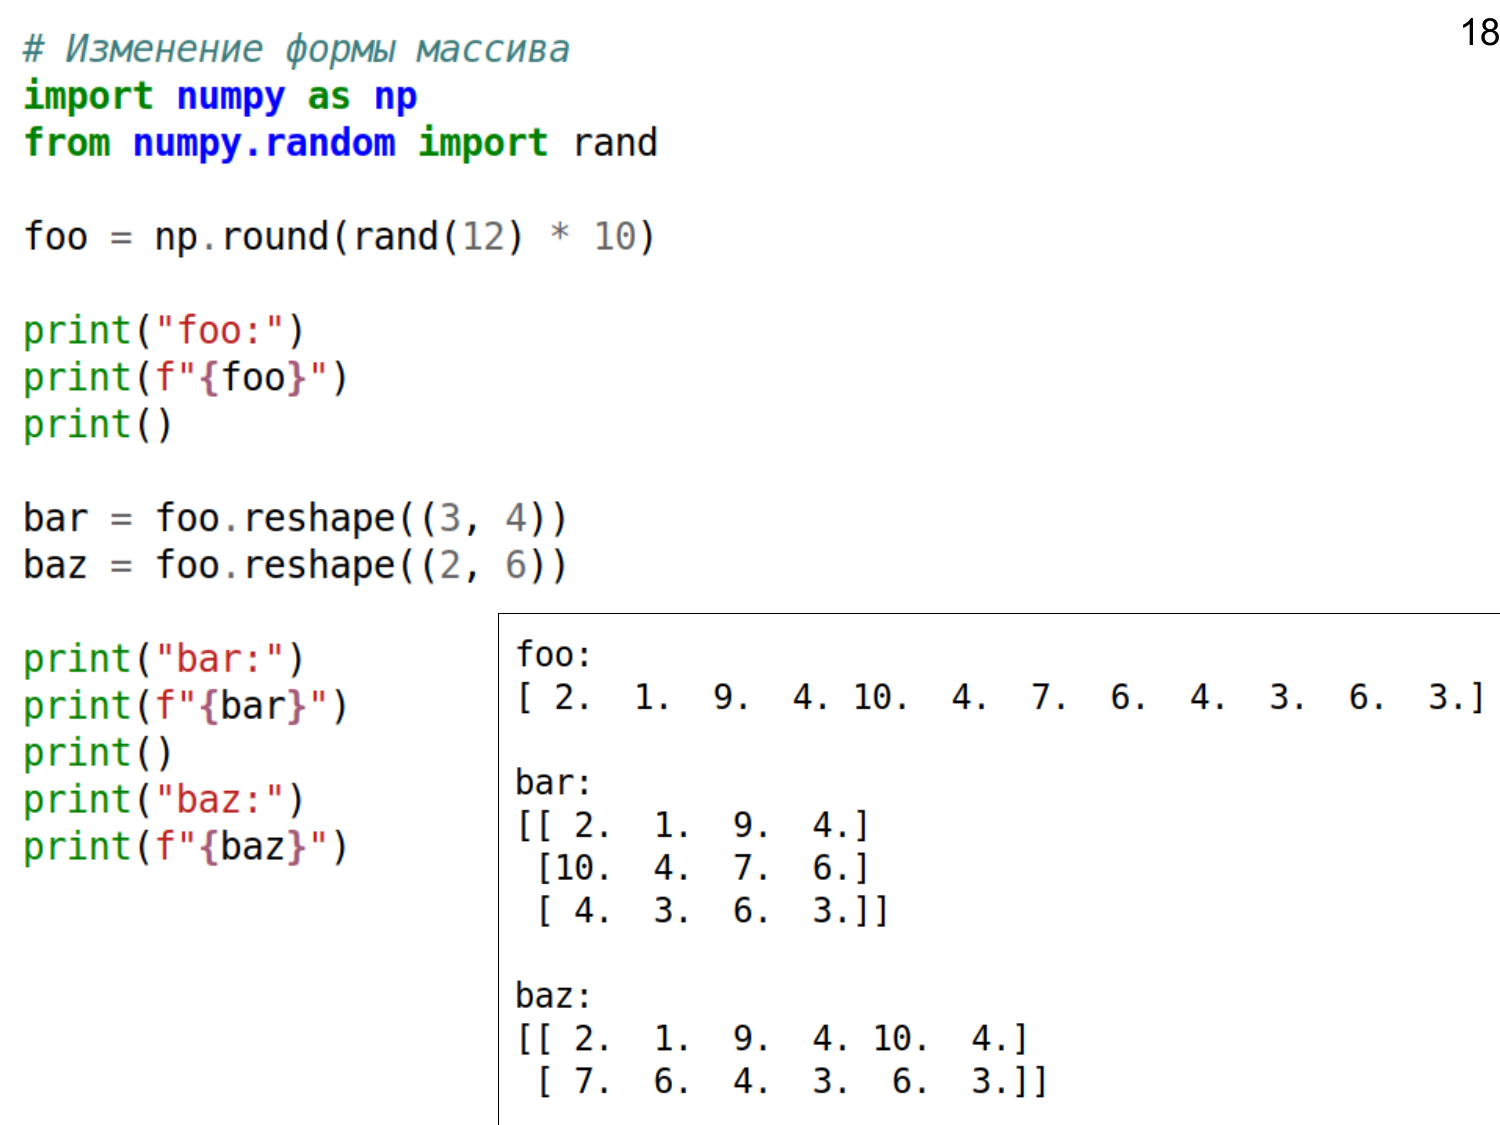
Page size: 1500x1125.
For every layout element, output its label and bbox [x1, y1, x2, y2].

picture [499, 614, 1495, 1106]
picture [10, 20, 679, 877]
